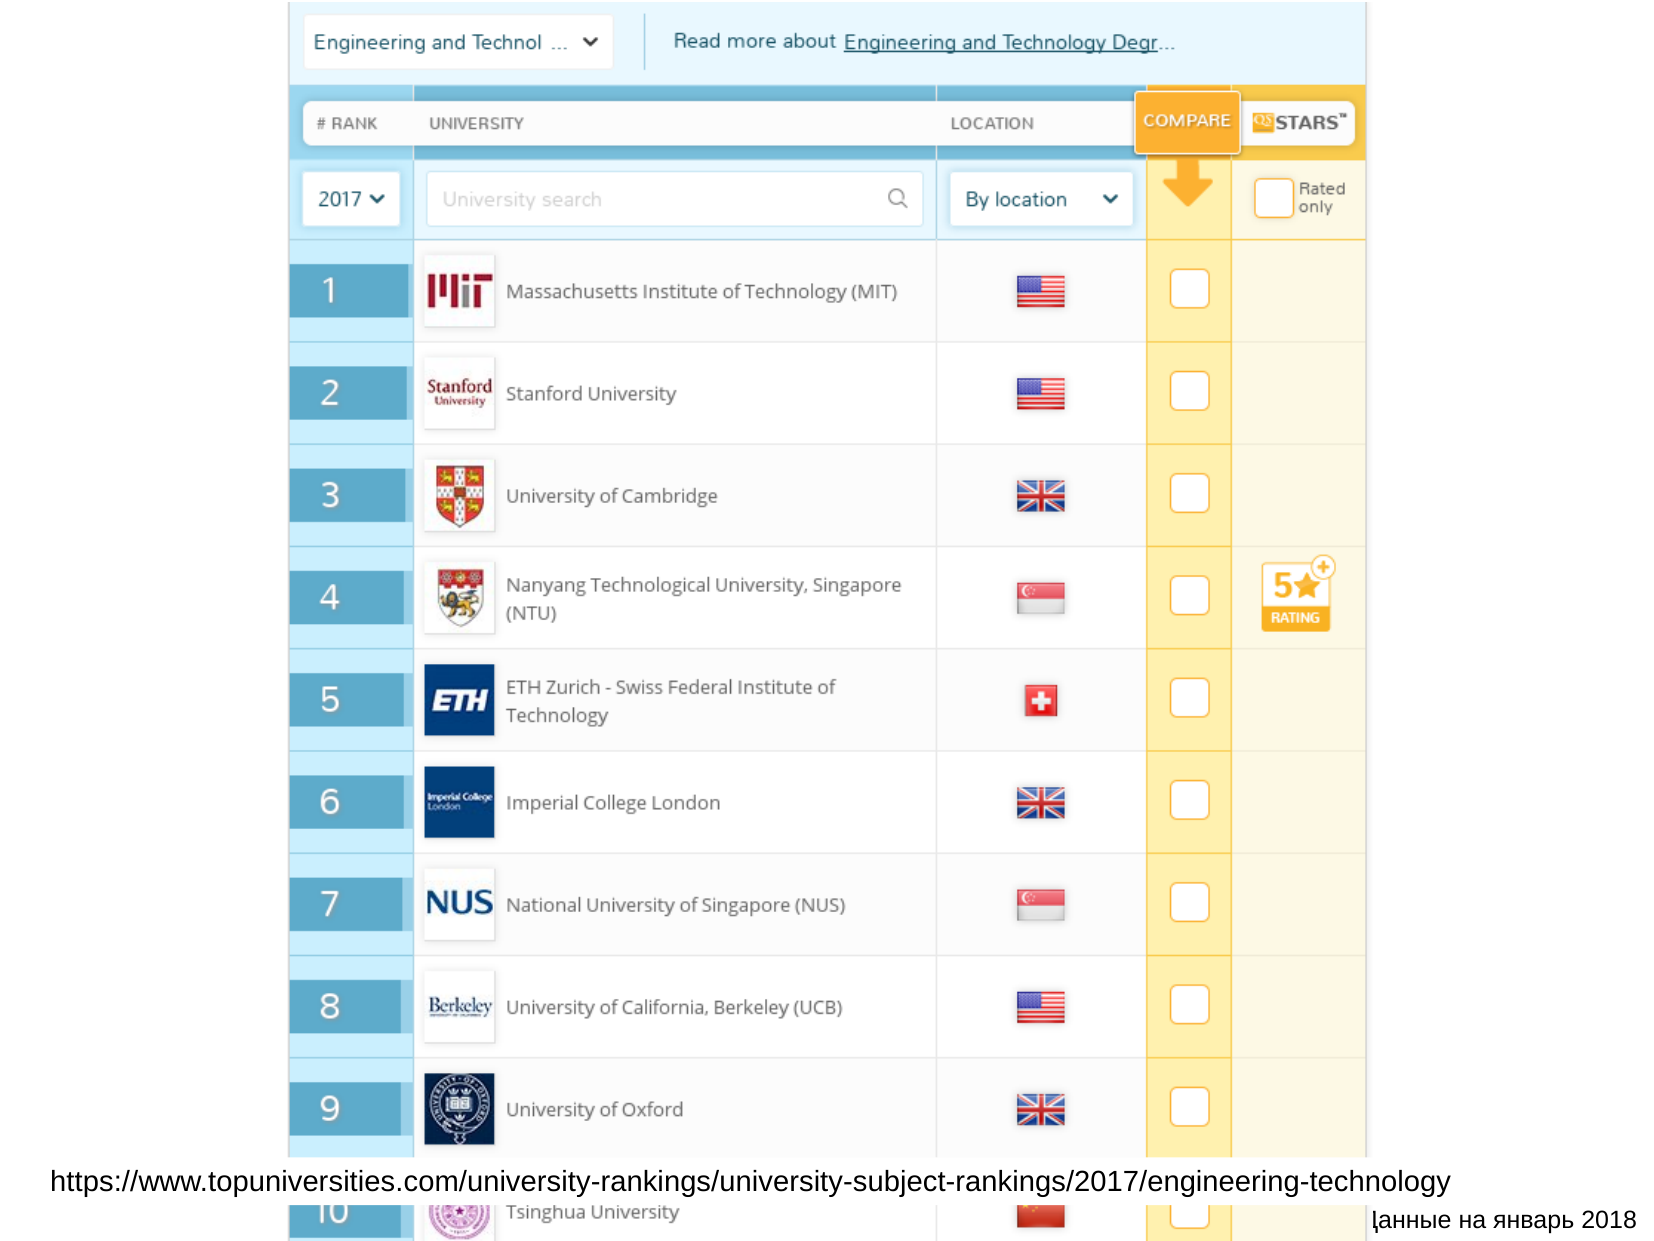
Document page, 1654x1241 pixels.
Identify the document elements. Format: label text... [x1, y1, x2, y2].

text_box https://www.topuniversities.com/university-rankings/university-subject-rankings/2017/engineering-technology [35, 1157, 1595, 1206]
picture [287, 1206, 1373, 1241]
picture [287, 2, 1373, 1157]
text_box Данные на январь 2018 [1373, 1198, 1654, 1241]
